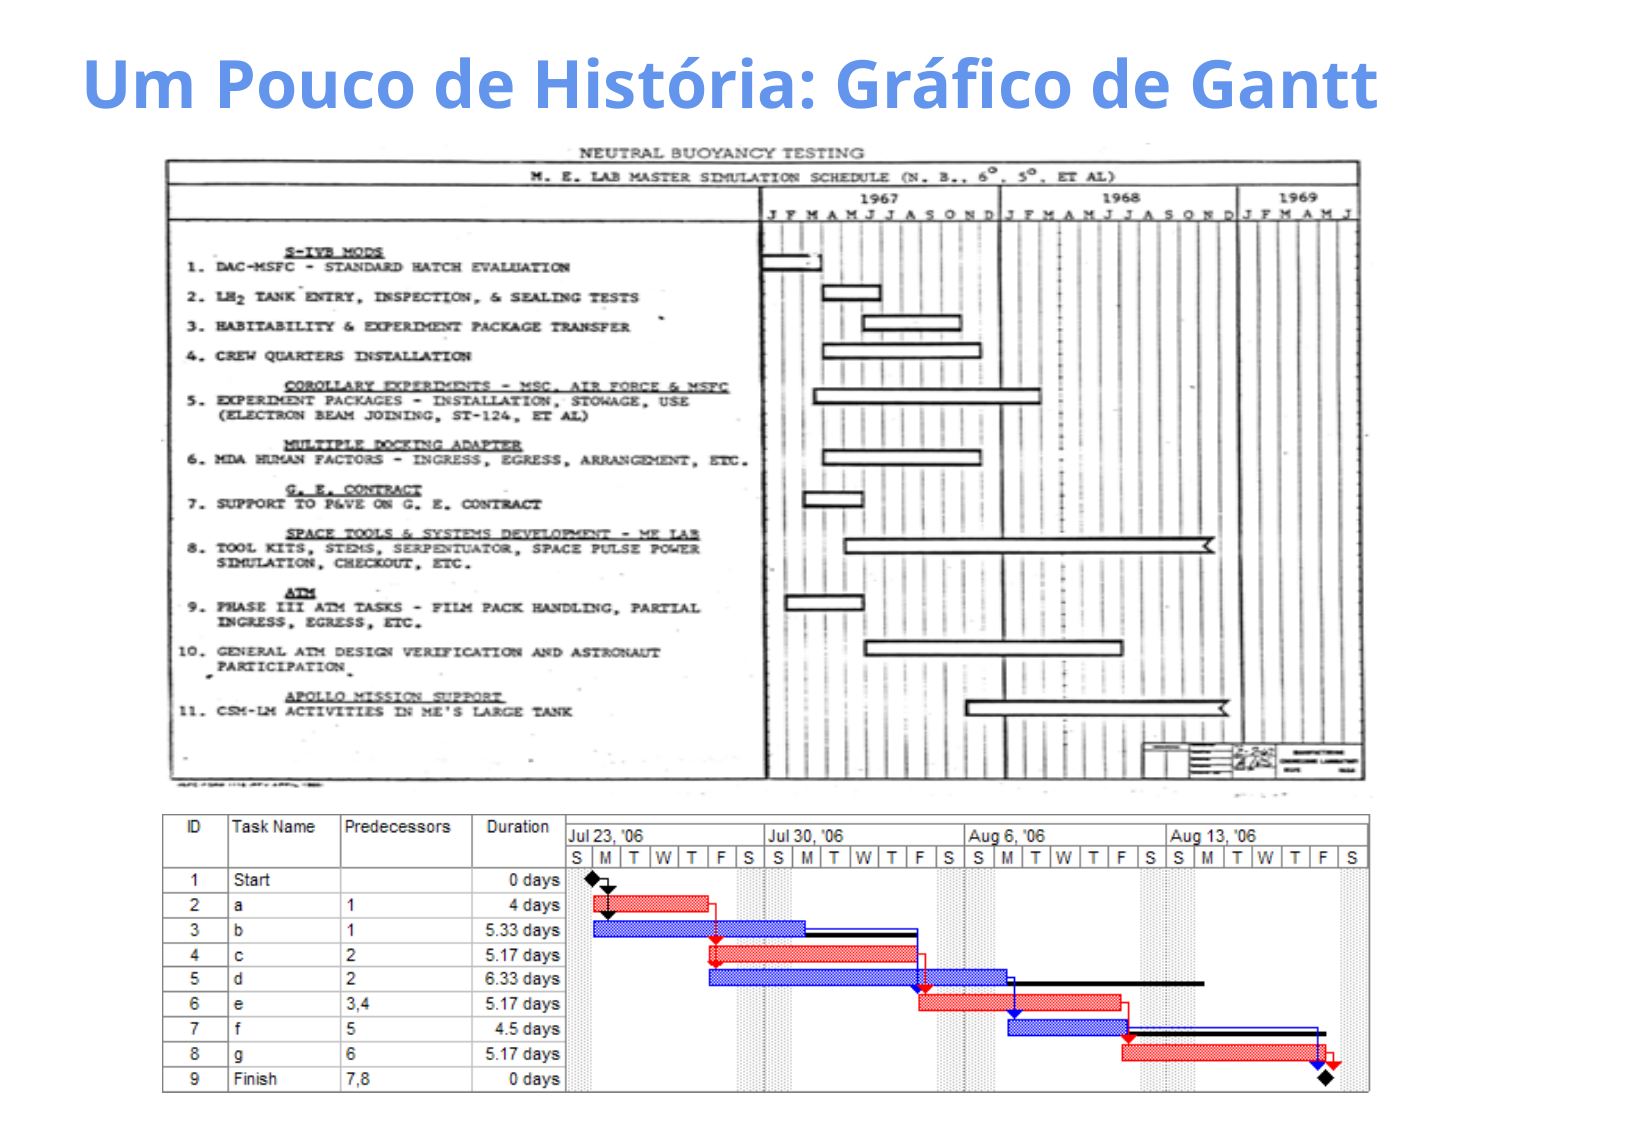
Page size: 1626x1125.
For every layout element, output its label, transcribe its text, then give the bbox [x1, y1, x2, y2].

picture [161, 143, 1373, 798]
title Um Pouco de História: Gráfico de Gantt [81, 41, 1544, 122]
picture [162, 814, 1372, 1093]
